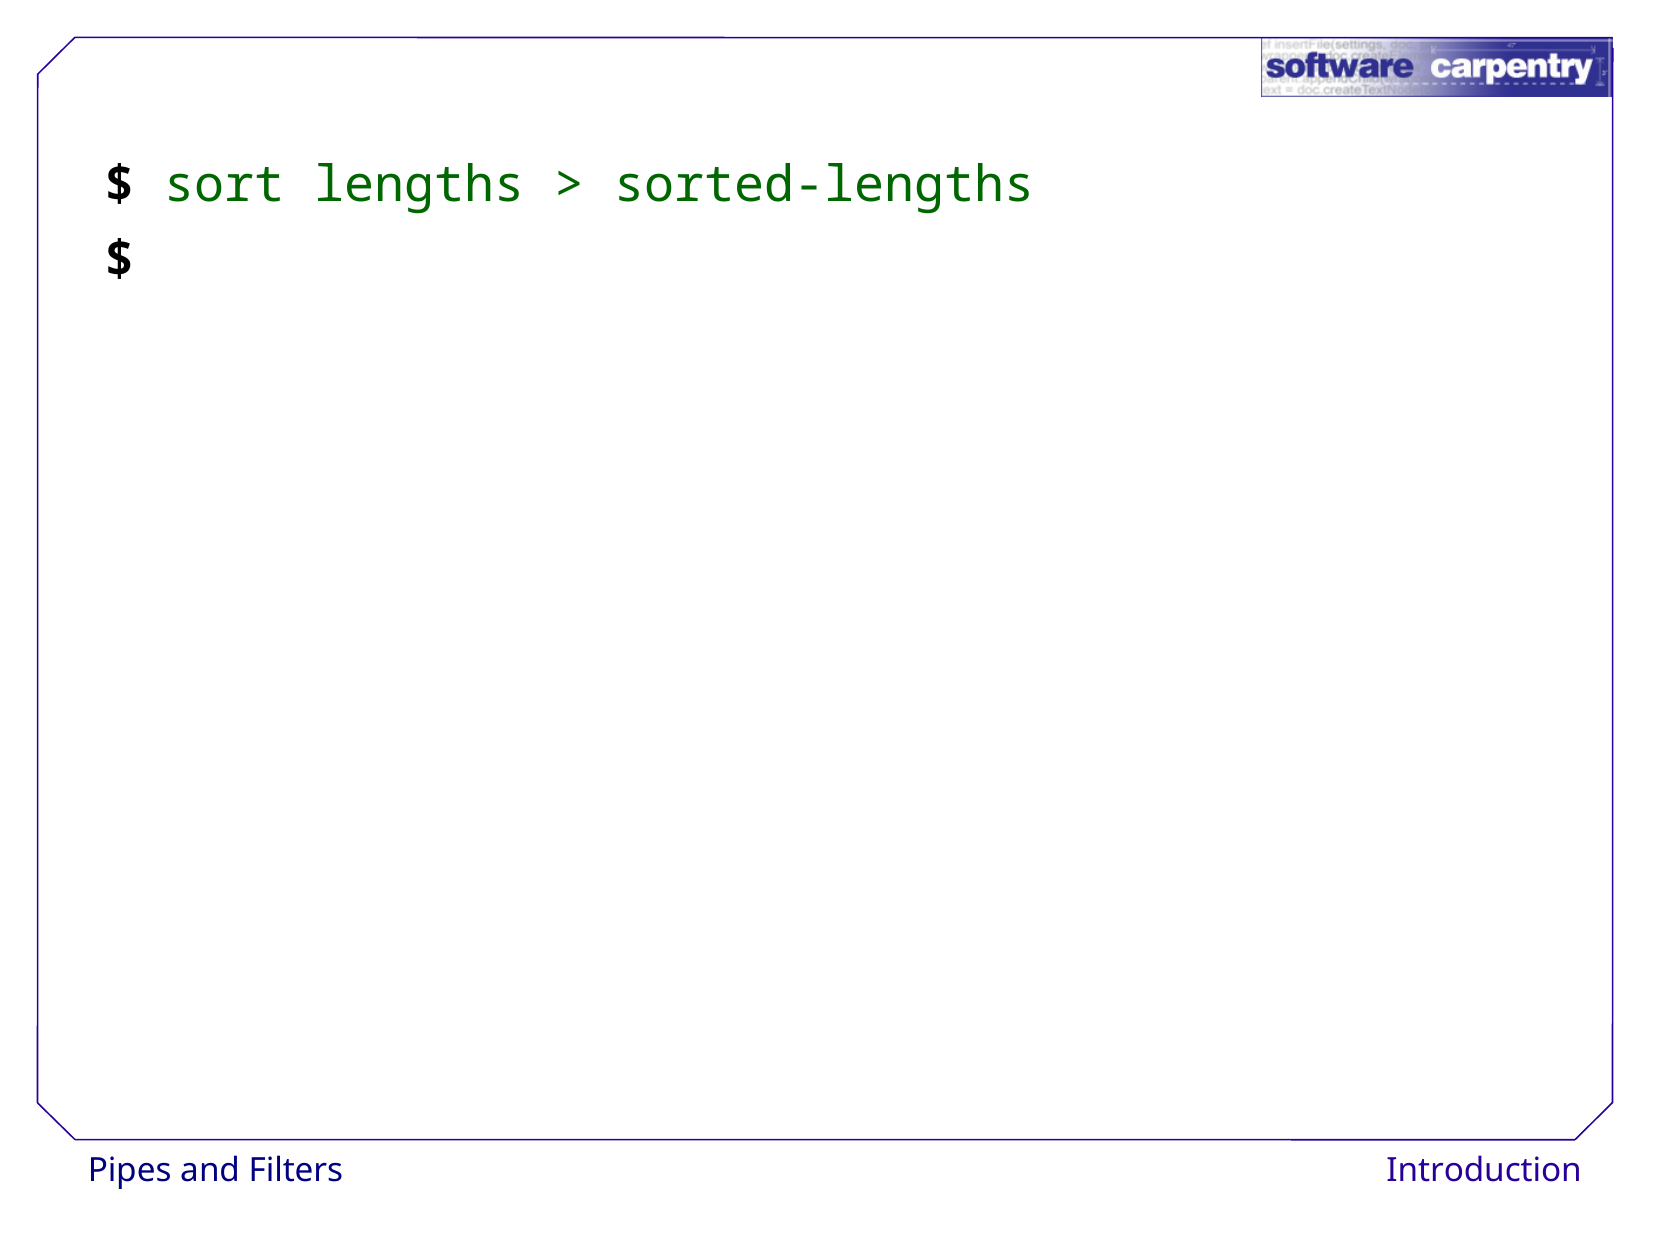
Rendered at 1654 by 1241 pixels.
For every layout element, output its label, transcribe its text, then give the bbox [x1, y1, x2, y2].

picture [1261, 39, 1613, 97]
text_box $ sort lengths > sorted-lengths $ [89, 128, 1512, 1131]
